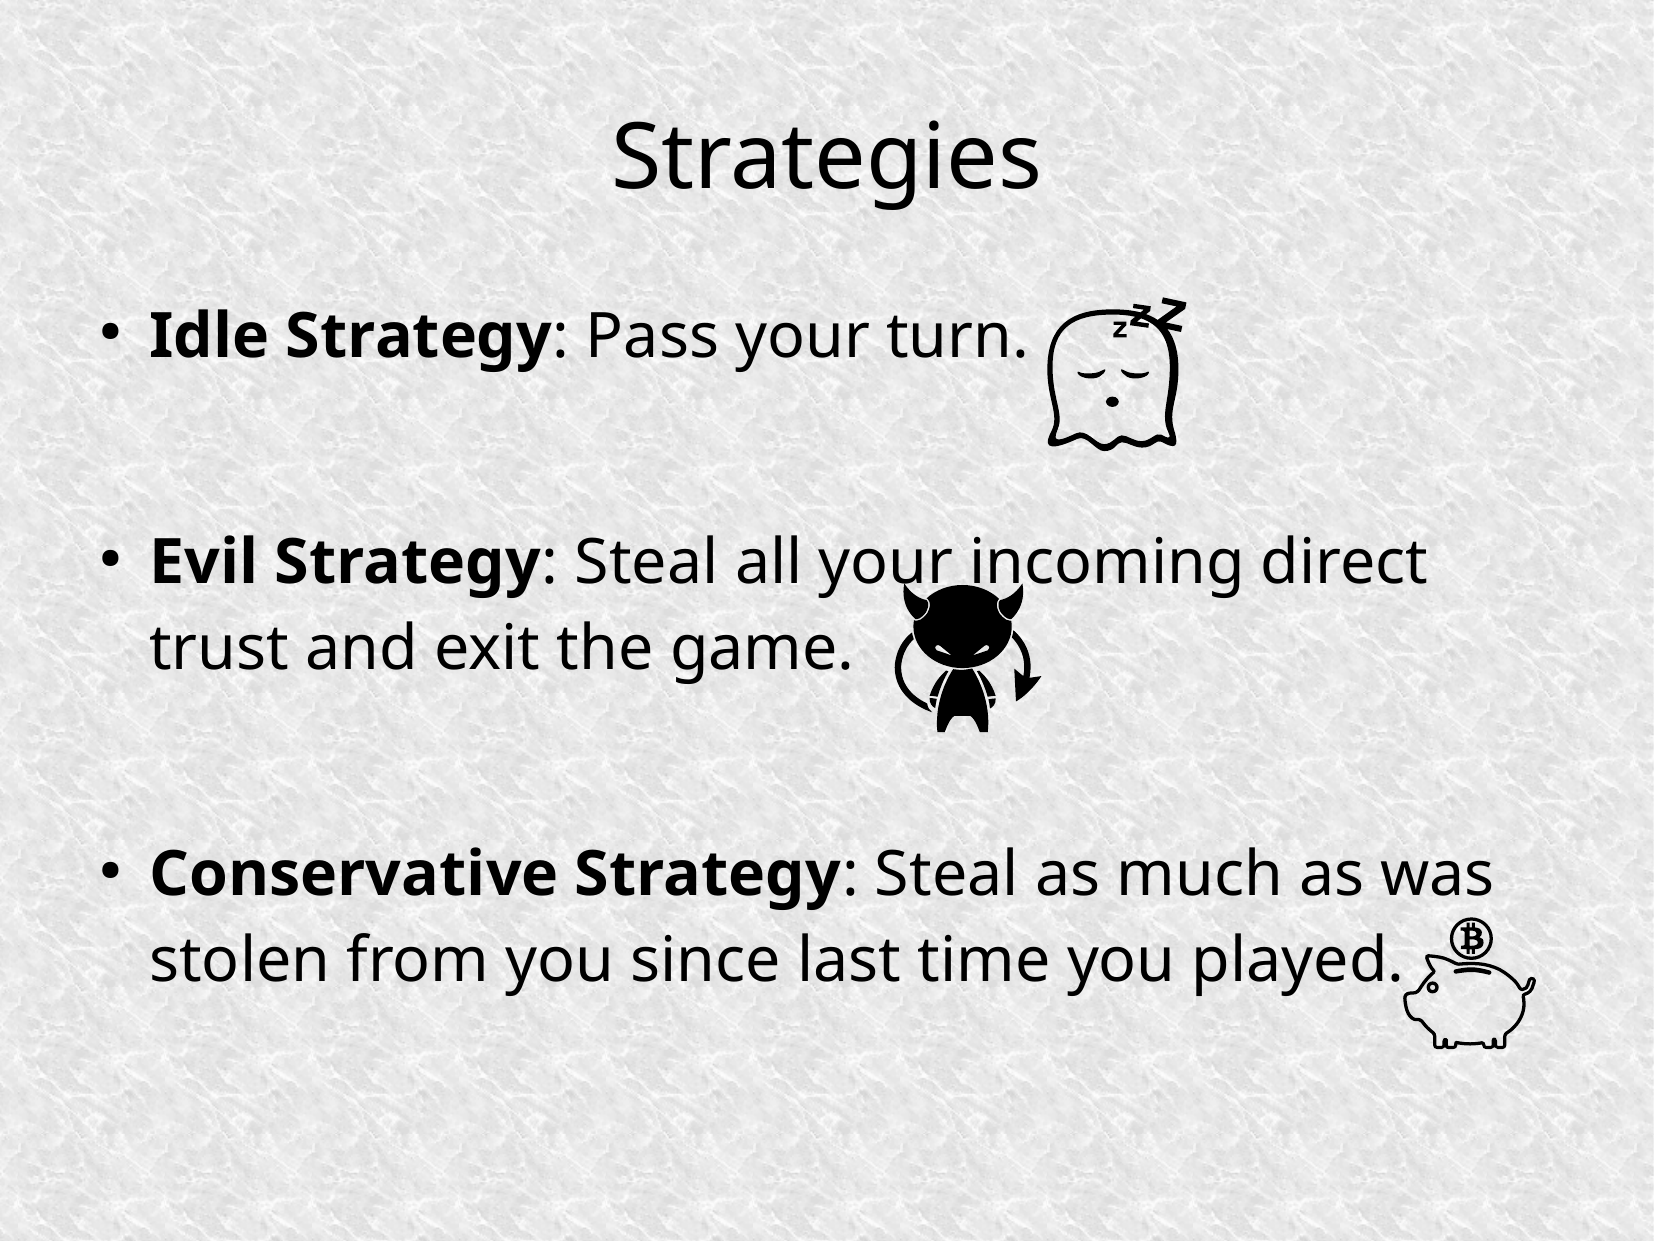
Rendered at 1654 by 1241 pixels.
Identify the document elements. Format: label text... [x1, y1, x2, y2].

picture [0, 0, 1654, 1241]
list Idle Strategy: Pass your turn. Evil Strategy: Steal all your incoming direct trust and exit the game. Conservative Strategy: Steal as much as was stolen from you since last time you played. [82, 290, 1571, 1010]
title Strategies [82, 49, 1571, 257]
